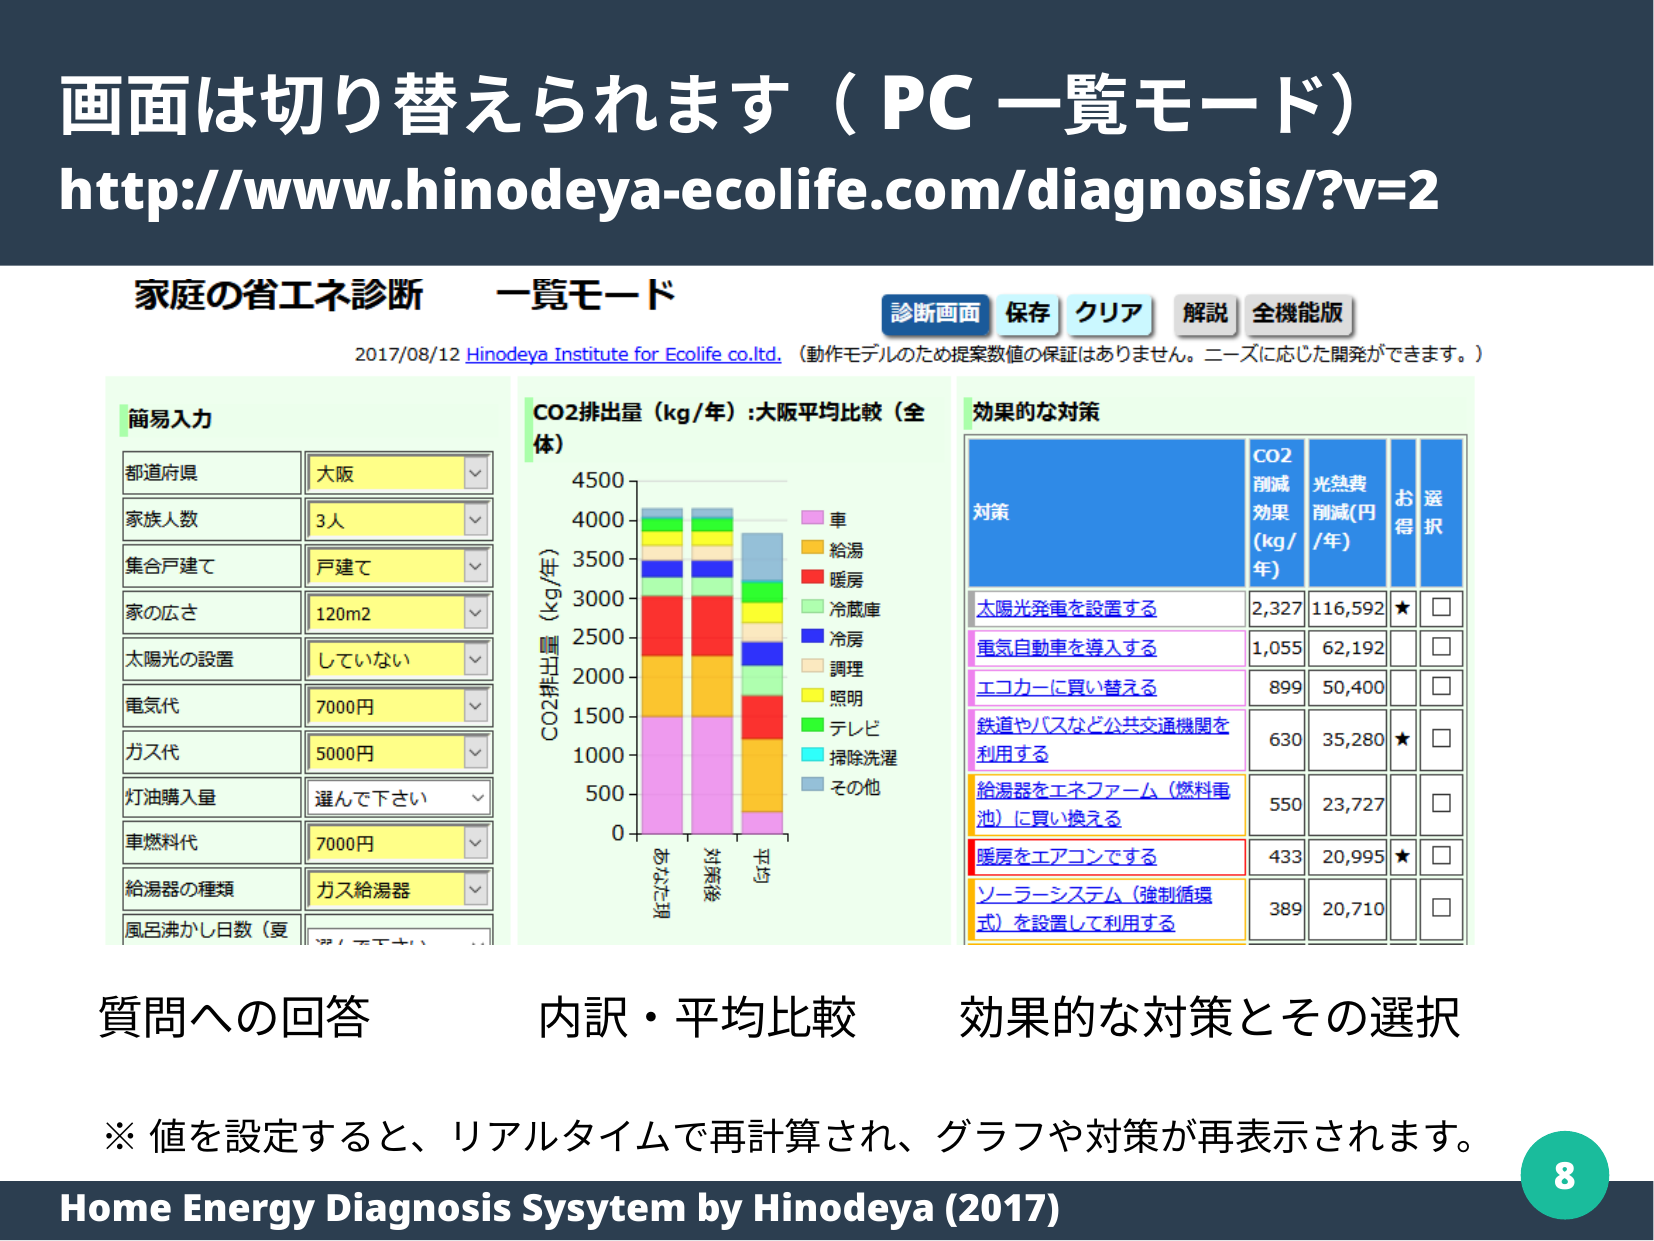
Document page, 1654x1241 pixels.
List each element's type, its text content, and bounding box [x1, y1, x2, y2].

text_box 効果的な対策とその選択 [944, 974, 1478, 1036]
text_box 質問への回答 [82, 974, 387, 1036]
text_box ※値を設定すると、リアルタイムで再計算され、グラフや対策が再表示されます。 [86, 1099, 1512, 1152]
text_box 内訳・平均比較 [522, 974, 873, 1081]
title 画面は切り替えられます（PC一覧モード） http://www.hinodeya-ecolife.com/diagnosis/?v=2 [59, 49, 1595, 207]
picture [100, 279, 1489, 945]
